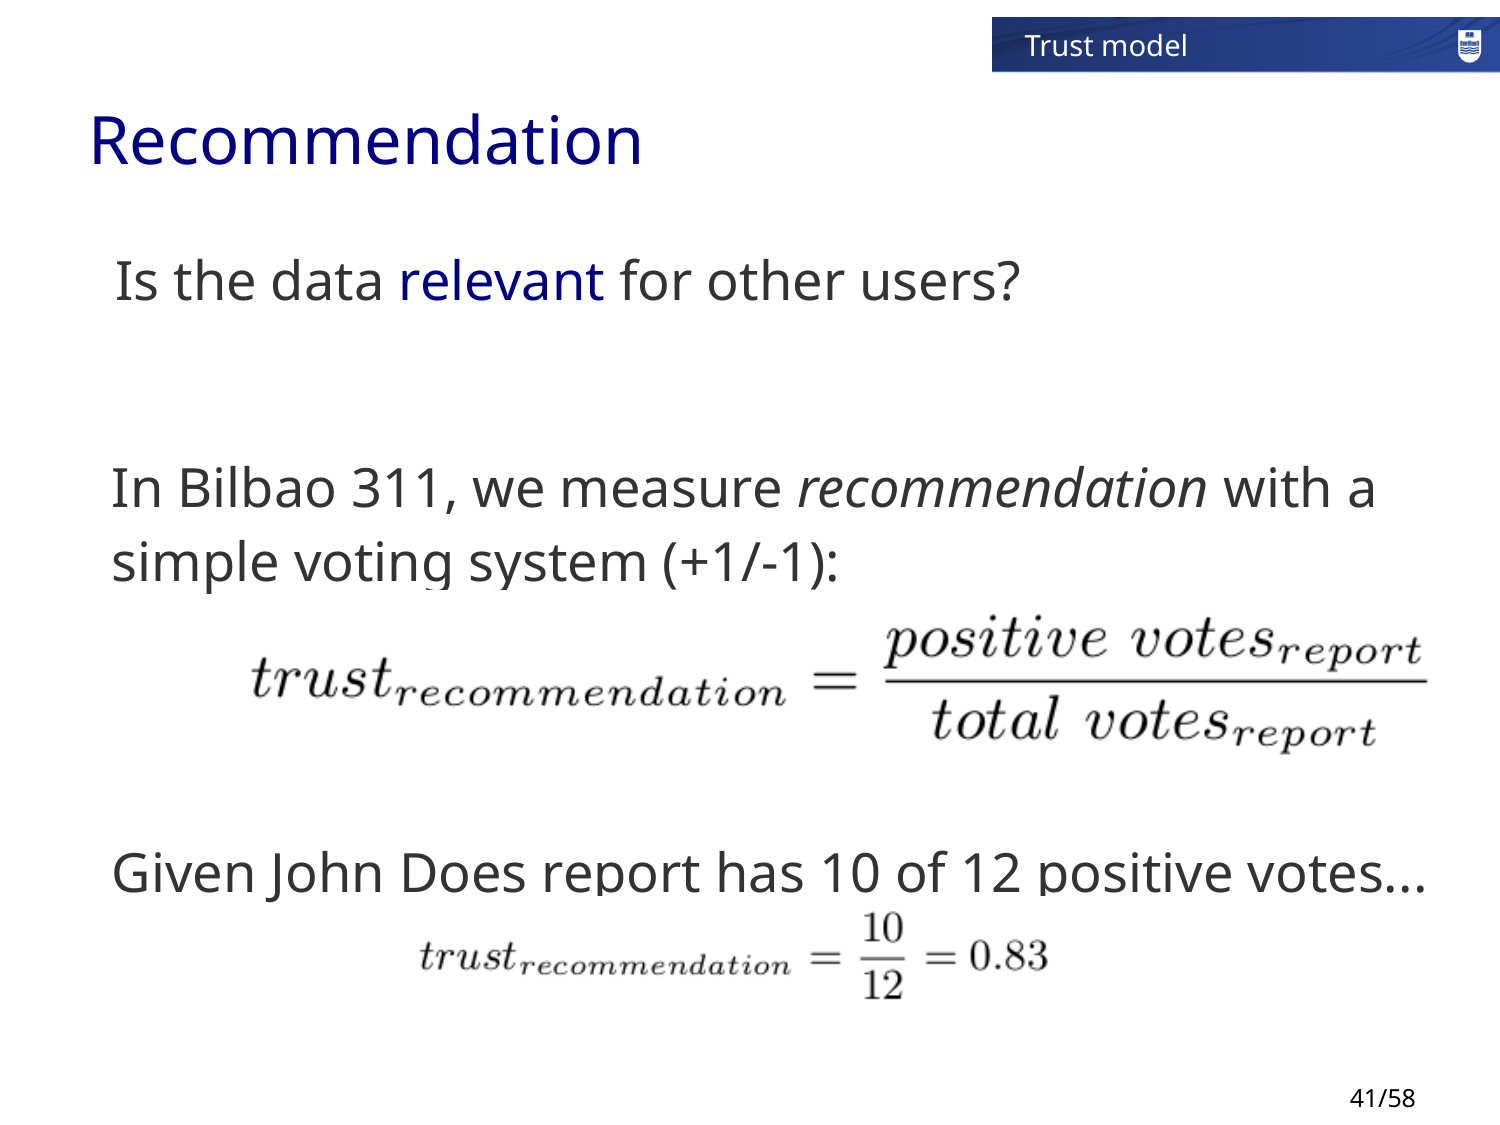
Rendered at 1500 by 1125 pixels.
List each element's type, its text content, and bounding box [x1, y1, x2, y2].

list Is the data relevant for other users? [100, 238, 1495, 1016]
text_box In Bilbao 311, we measure recommendation with a simple voting system (+1/-1): Given John Does report has 10 of 12 positive votes... [111, 449, 1441, 999]
title Recommendation [2, 99, 1365, 177]
picture [219, 590, 1465, 788]
picture [992, 17, 1500, 73]
picture [374, 896, 1069, 1022]
text_box Trust model [1009, 17, 1483, 67]
